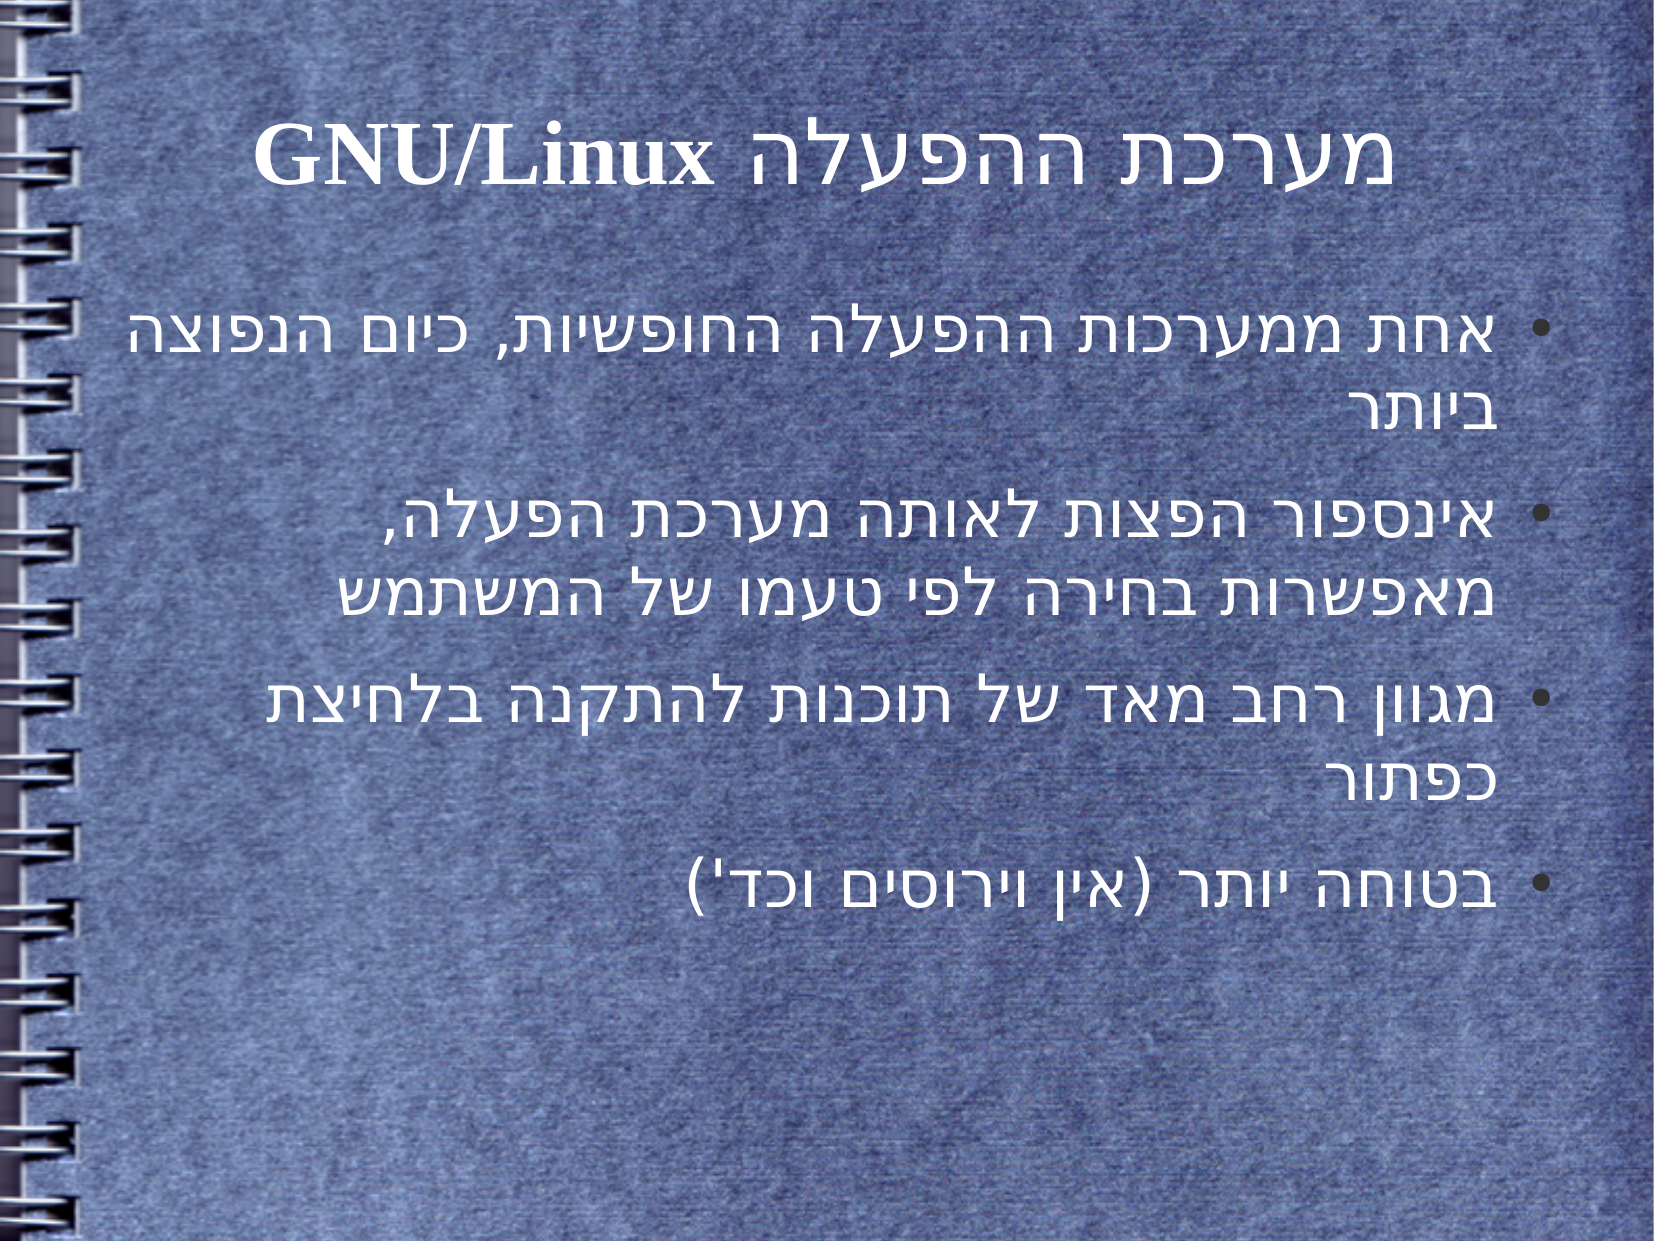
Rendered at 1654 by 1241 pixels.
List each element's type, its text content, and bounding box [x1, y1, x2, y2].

picture [0, 0, 1654, 1241]
title מערכת ההפעלה GNU/Linux [82, 49, 1571, 257]
list אחת ממערכות ההפעלה החופשיות, כיום הנפוצה ביותר אינספור הפצות לאותה מערכת הפעלה, מאפשרות בחירה לפי טעמו של המשתמש מגוון רחב מאד של תוכנות להתקנה בלחיצת כפתור בטוחה יותר (אין וירוסים וכד') [82, 290, 1571, 1109]
